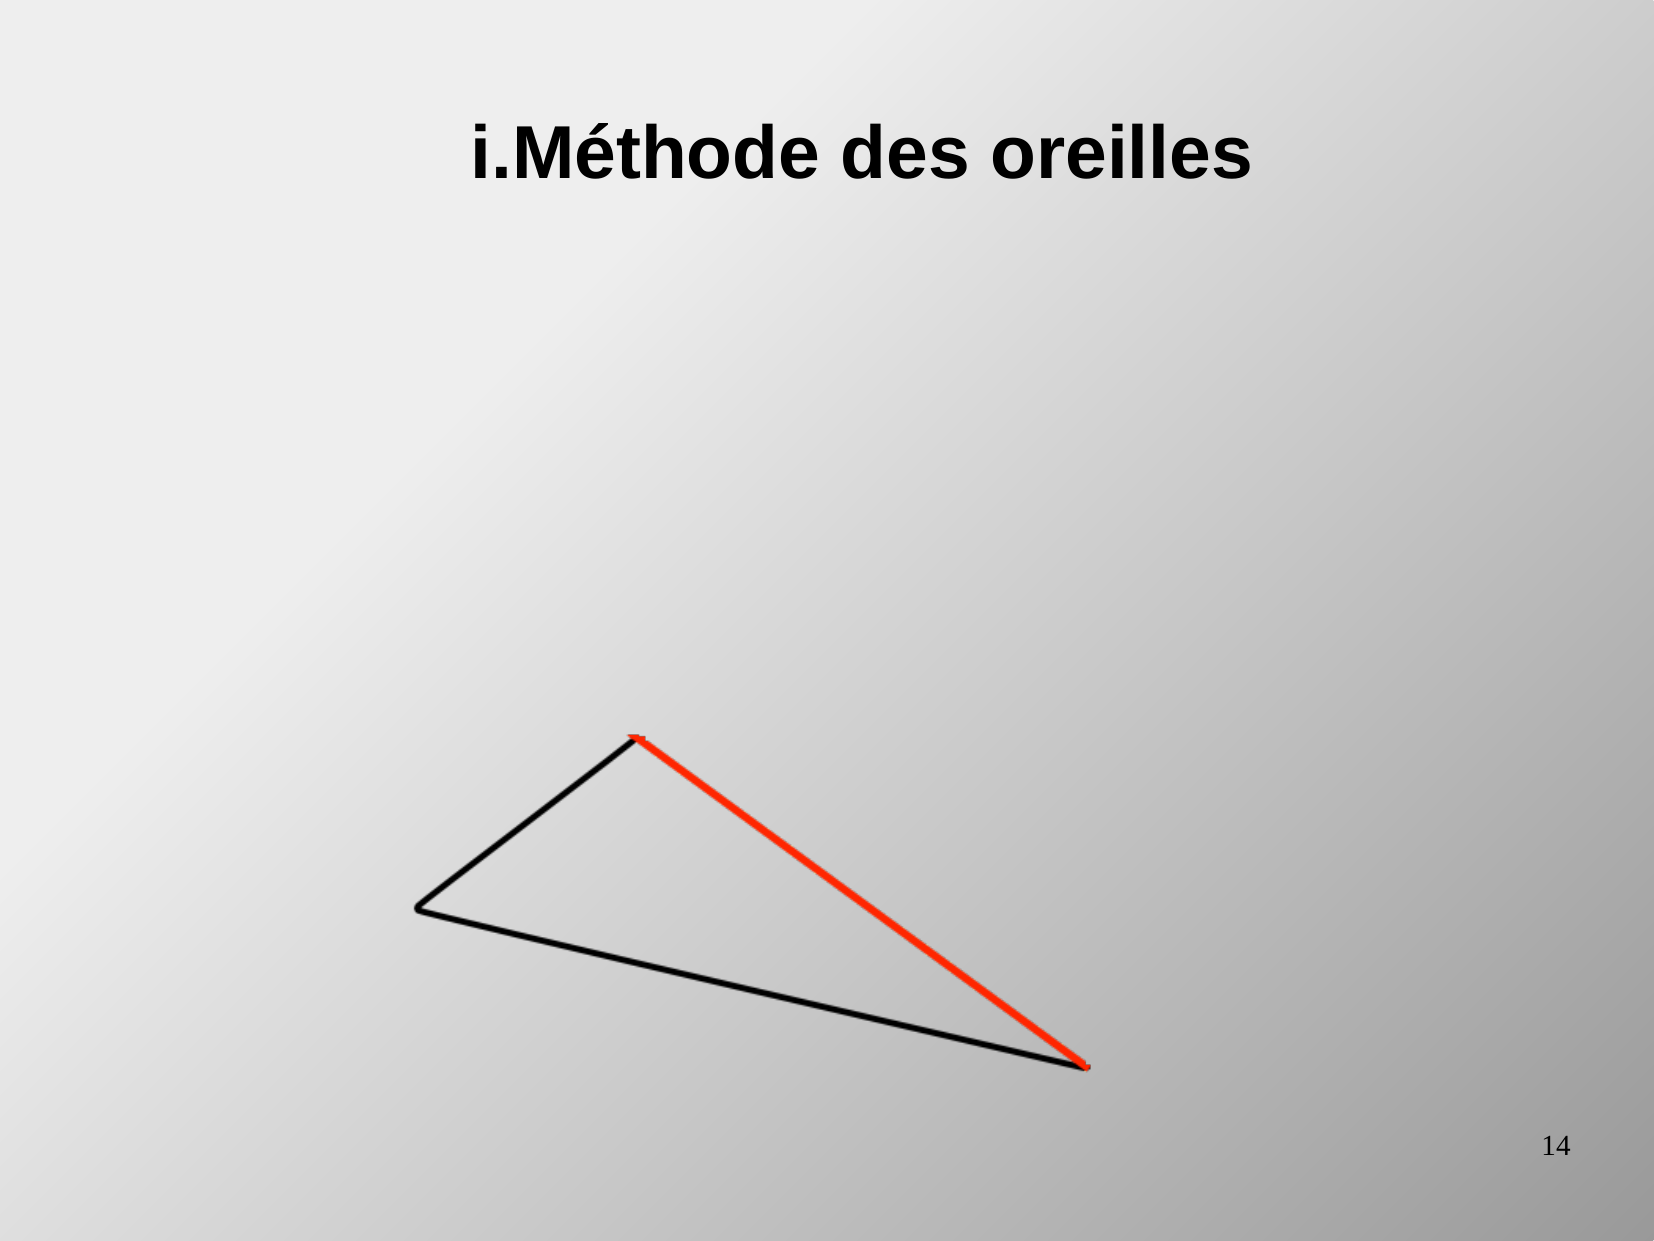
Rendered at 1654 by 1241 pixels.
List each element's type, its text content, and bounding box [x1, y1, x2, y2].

picture [364, 290, 1289, 1109]
title i.Méthode des oreilles [82, 49, 1571, 257]
